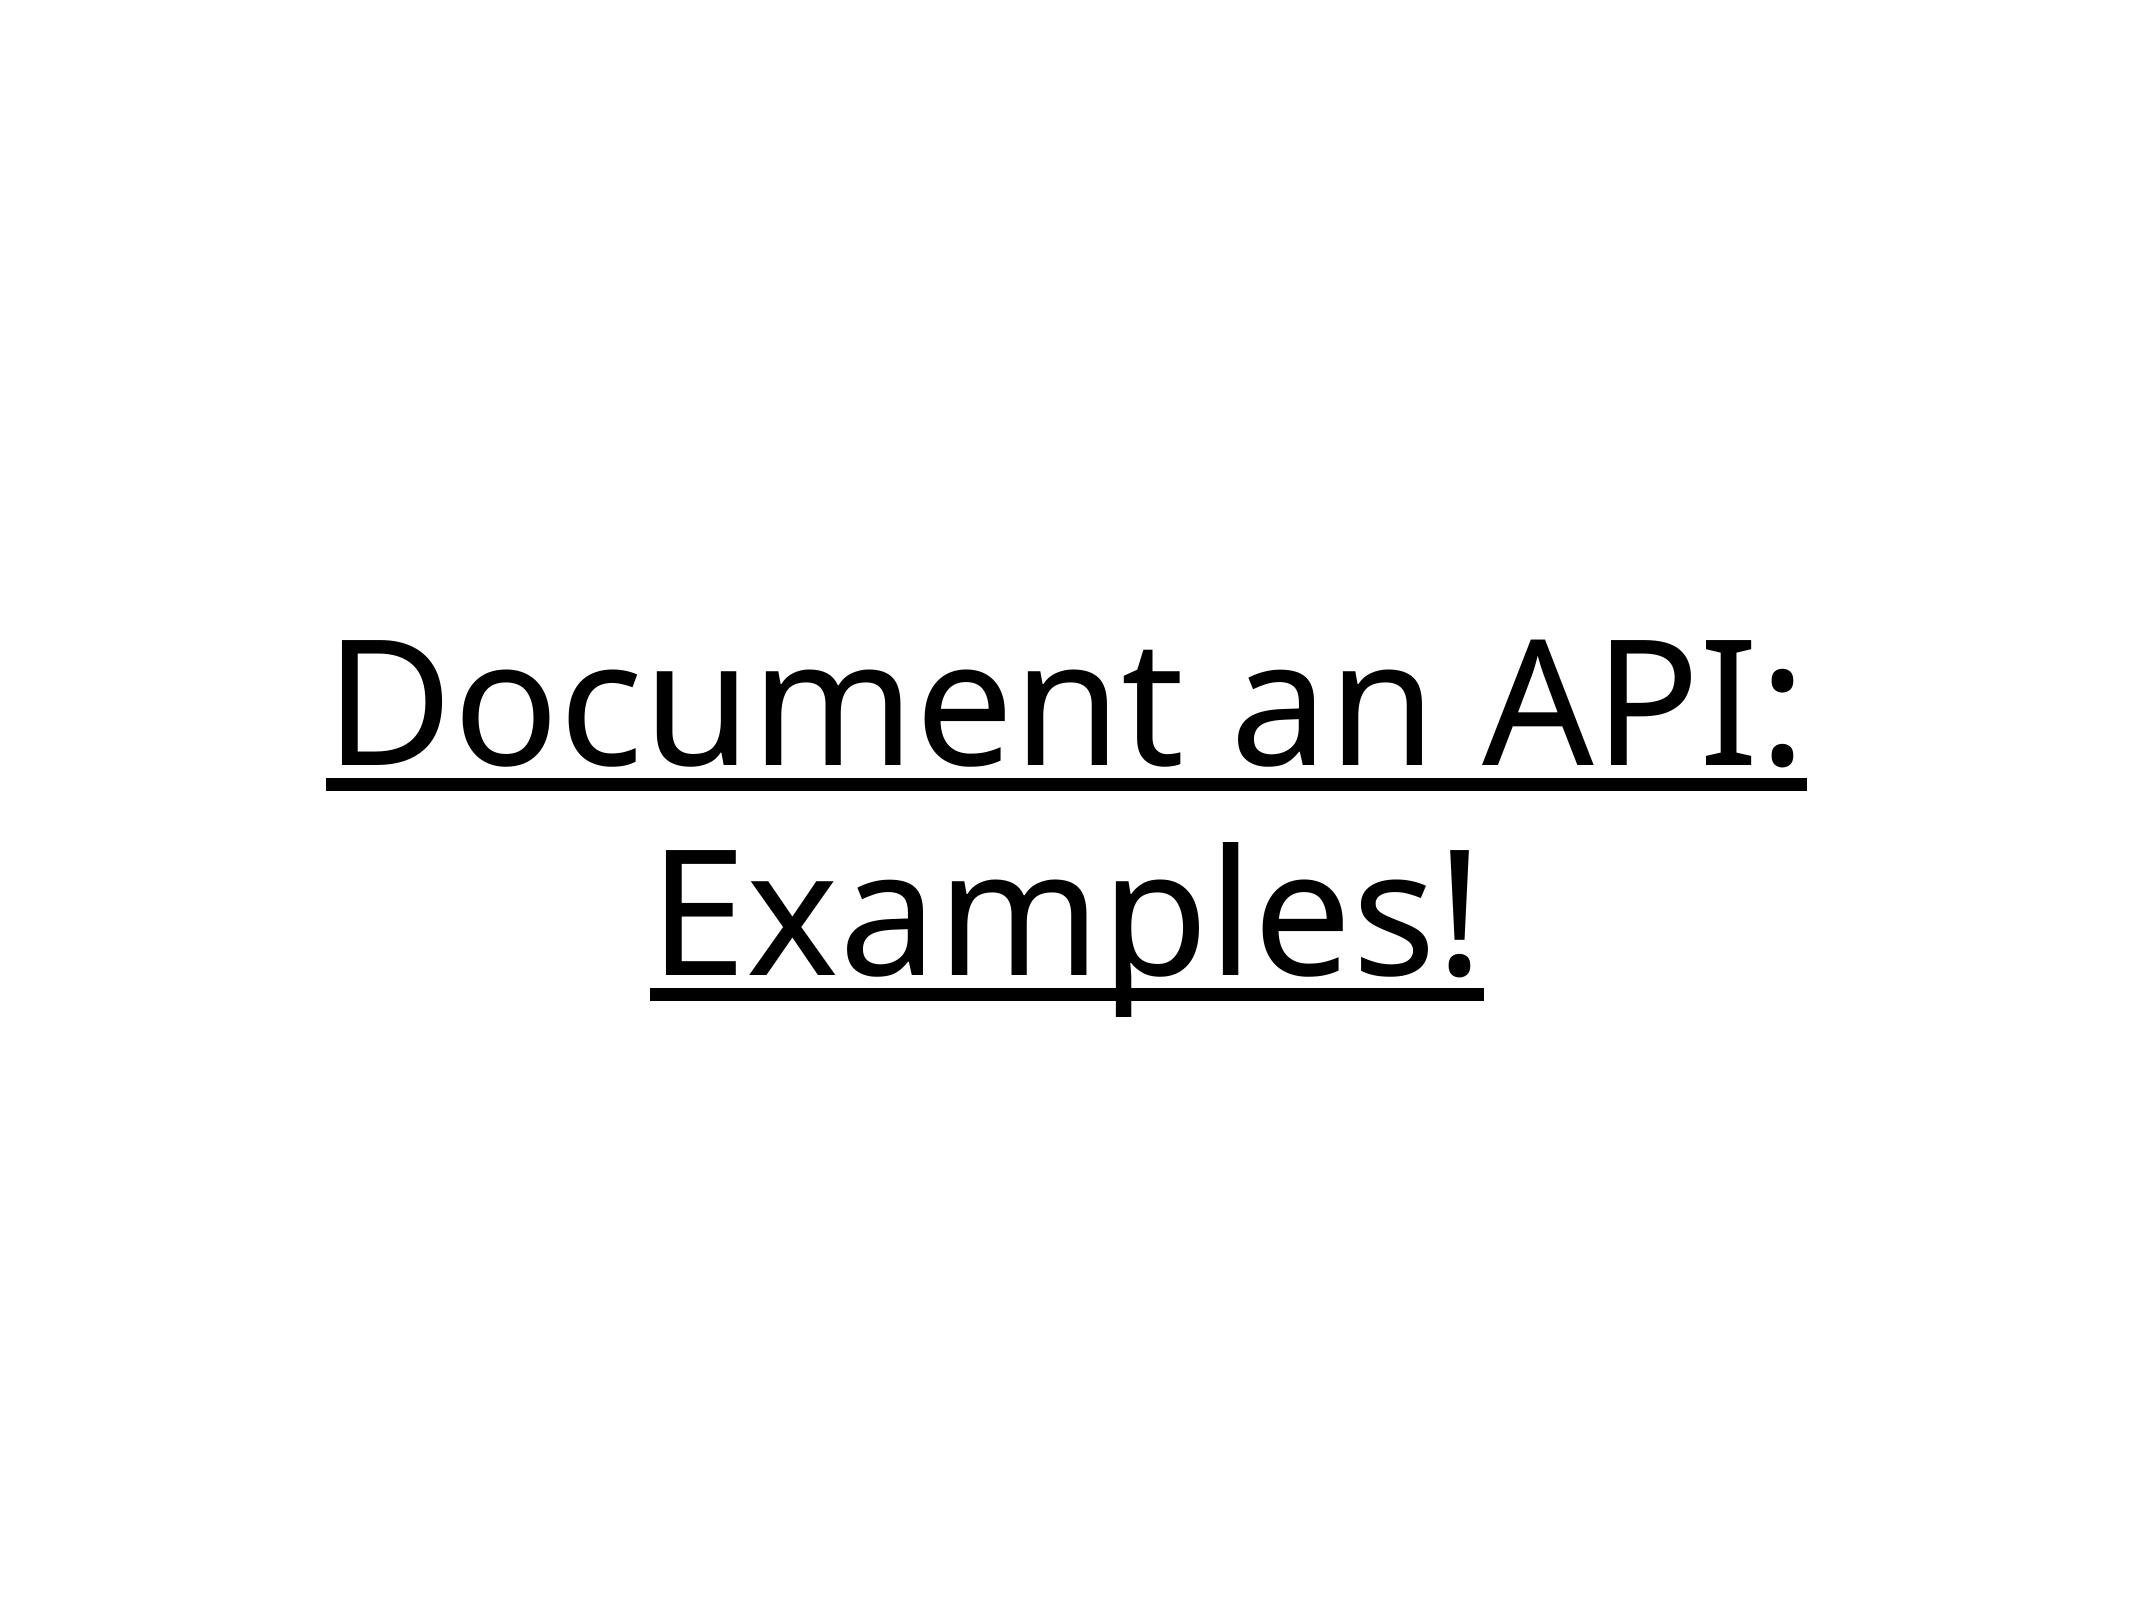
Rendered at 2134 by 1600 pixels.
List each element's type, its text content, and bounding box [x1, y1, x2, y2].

title Document an API: Examples! [208, 487, 1925, 1113]
